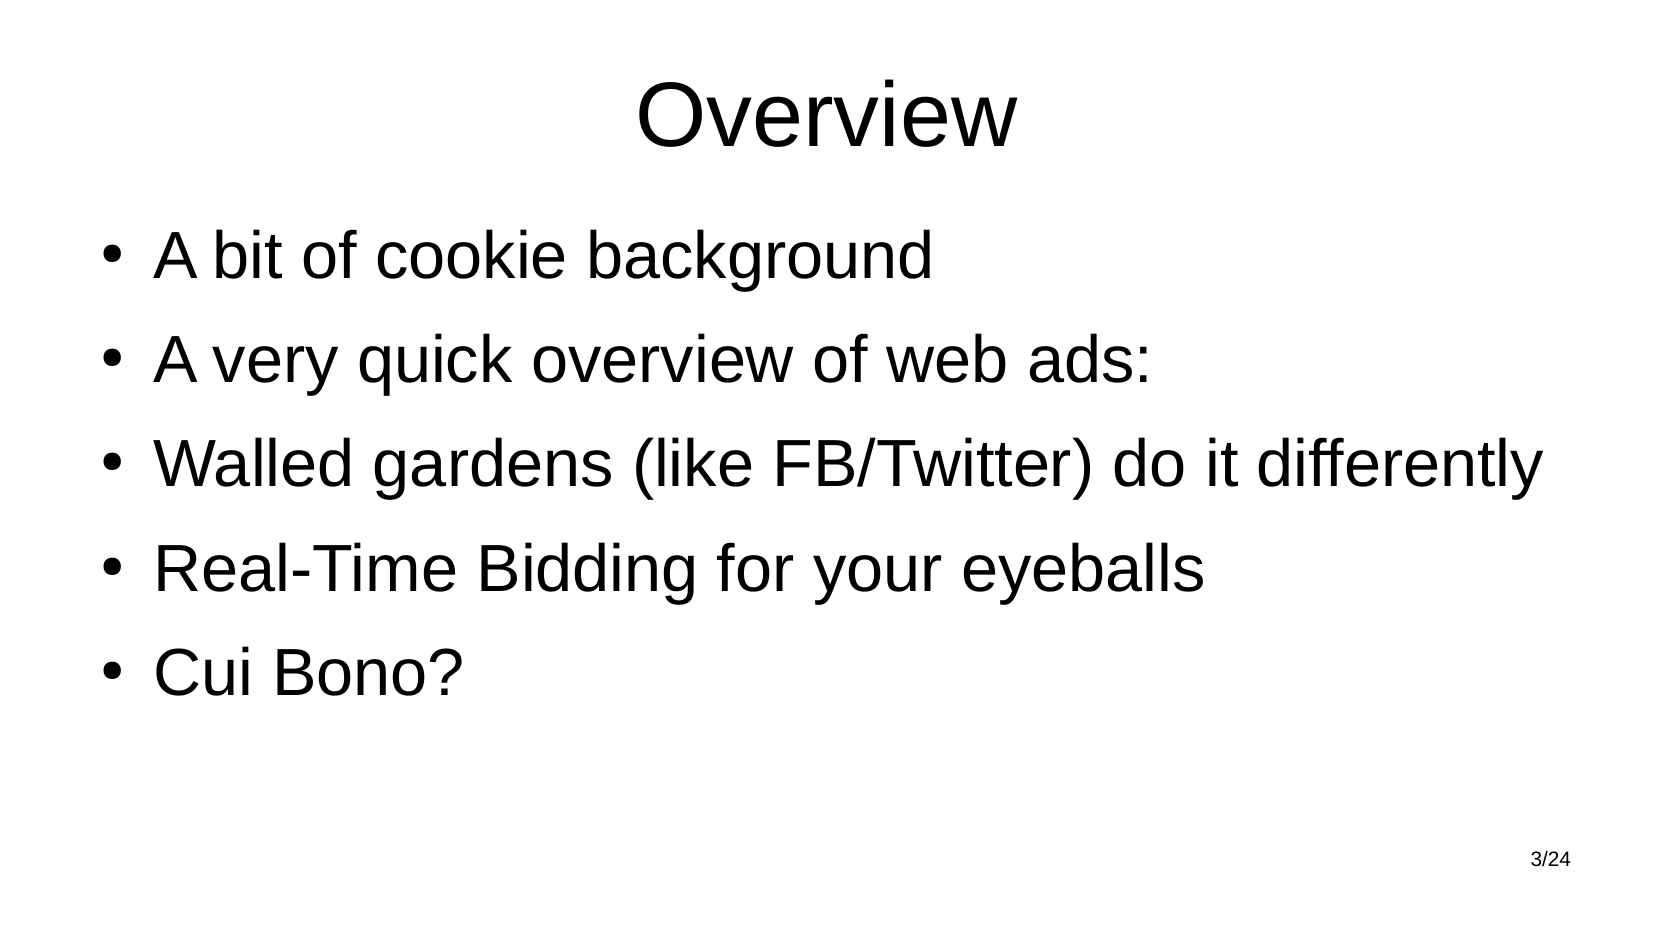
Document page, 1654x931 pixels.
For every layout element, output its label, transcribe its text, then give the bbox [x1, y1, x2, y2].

title Overview [82, 37, 1571, 193]
list A bit of cookie background A very quick overview of web ads: Walled gardens (like FB/Twitter) do it differently Real-Time Bidding for your eyeballs Cui Bono? [82, 217, 1571, 758]
